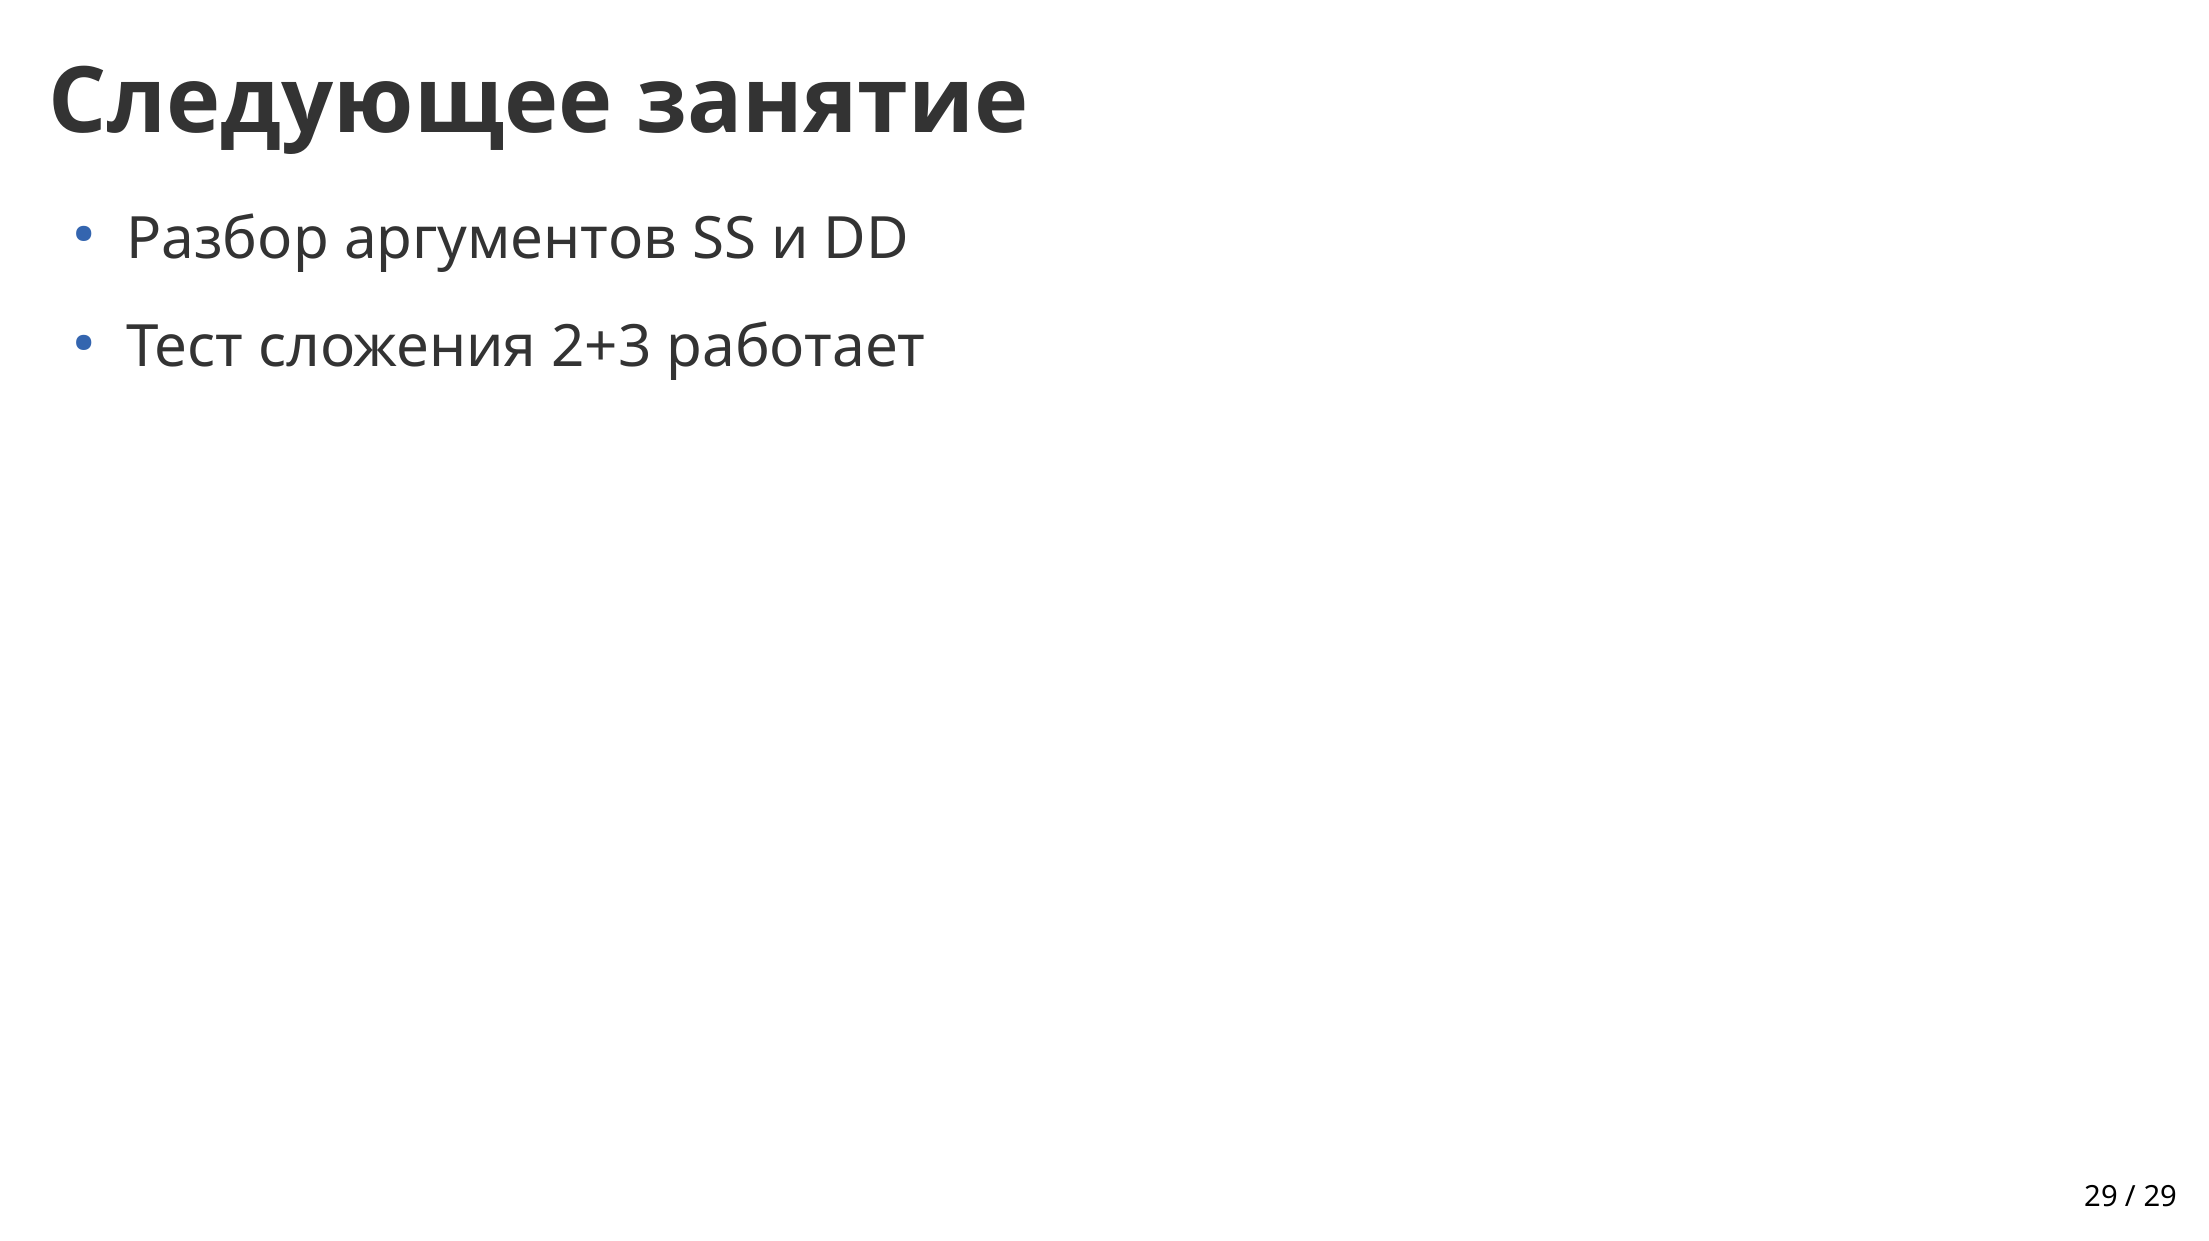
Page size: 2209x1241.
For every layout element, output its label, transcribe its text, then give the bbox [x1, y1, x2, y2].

list Разбор аргументов SS и DD Тест сложения 2+3 работает [55, 195, 1690, 1177]
title Следующее занятие [48, 34, 2174, 160]
